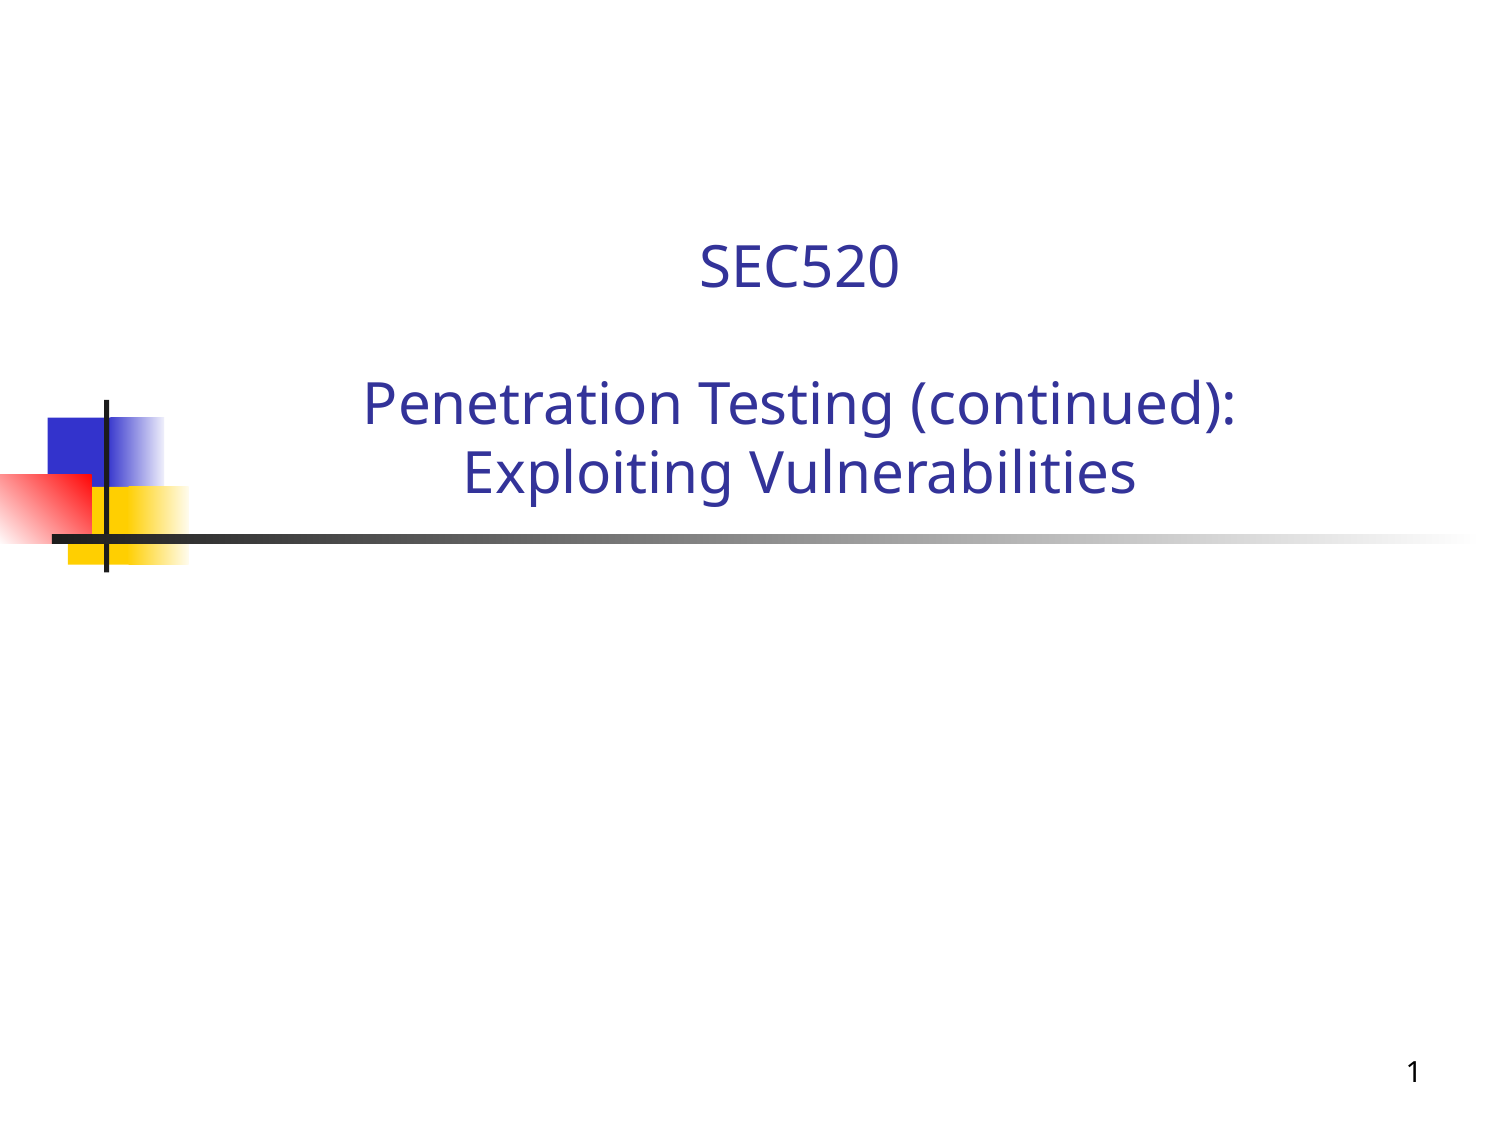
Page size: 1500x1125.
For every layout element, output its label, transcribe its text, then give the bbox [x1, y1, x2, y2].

title SEC520 Penetration Testing (continued): Exploiting Vulnerabilities [162, 223, 1438, 515]
